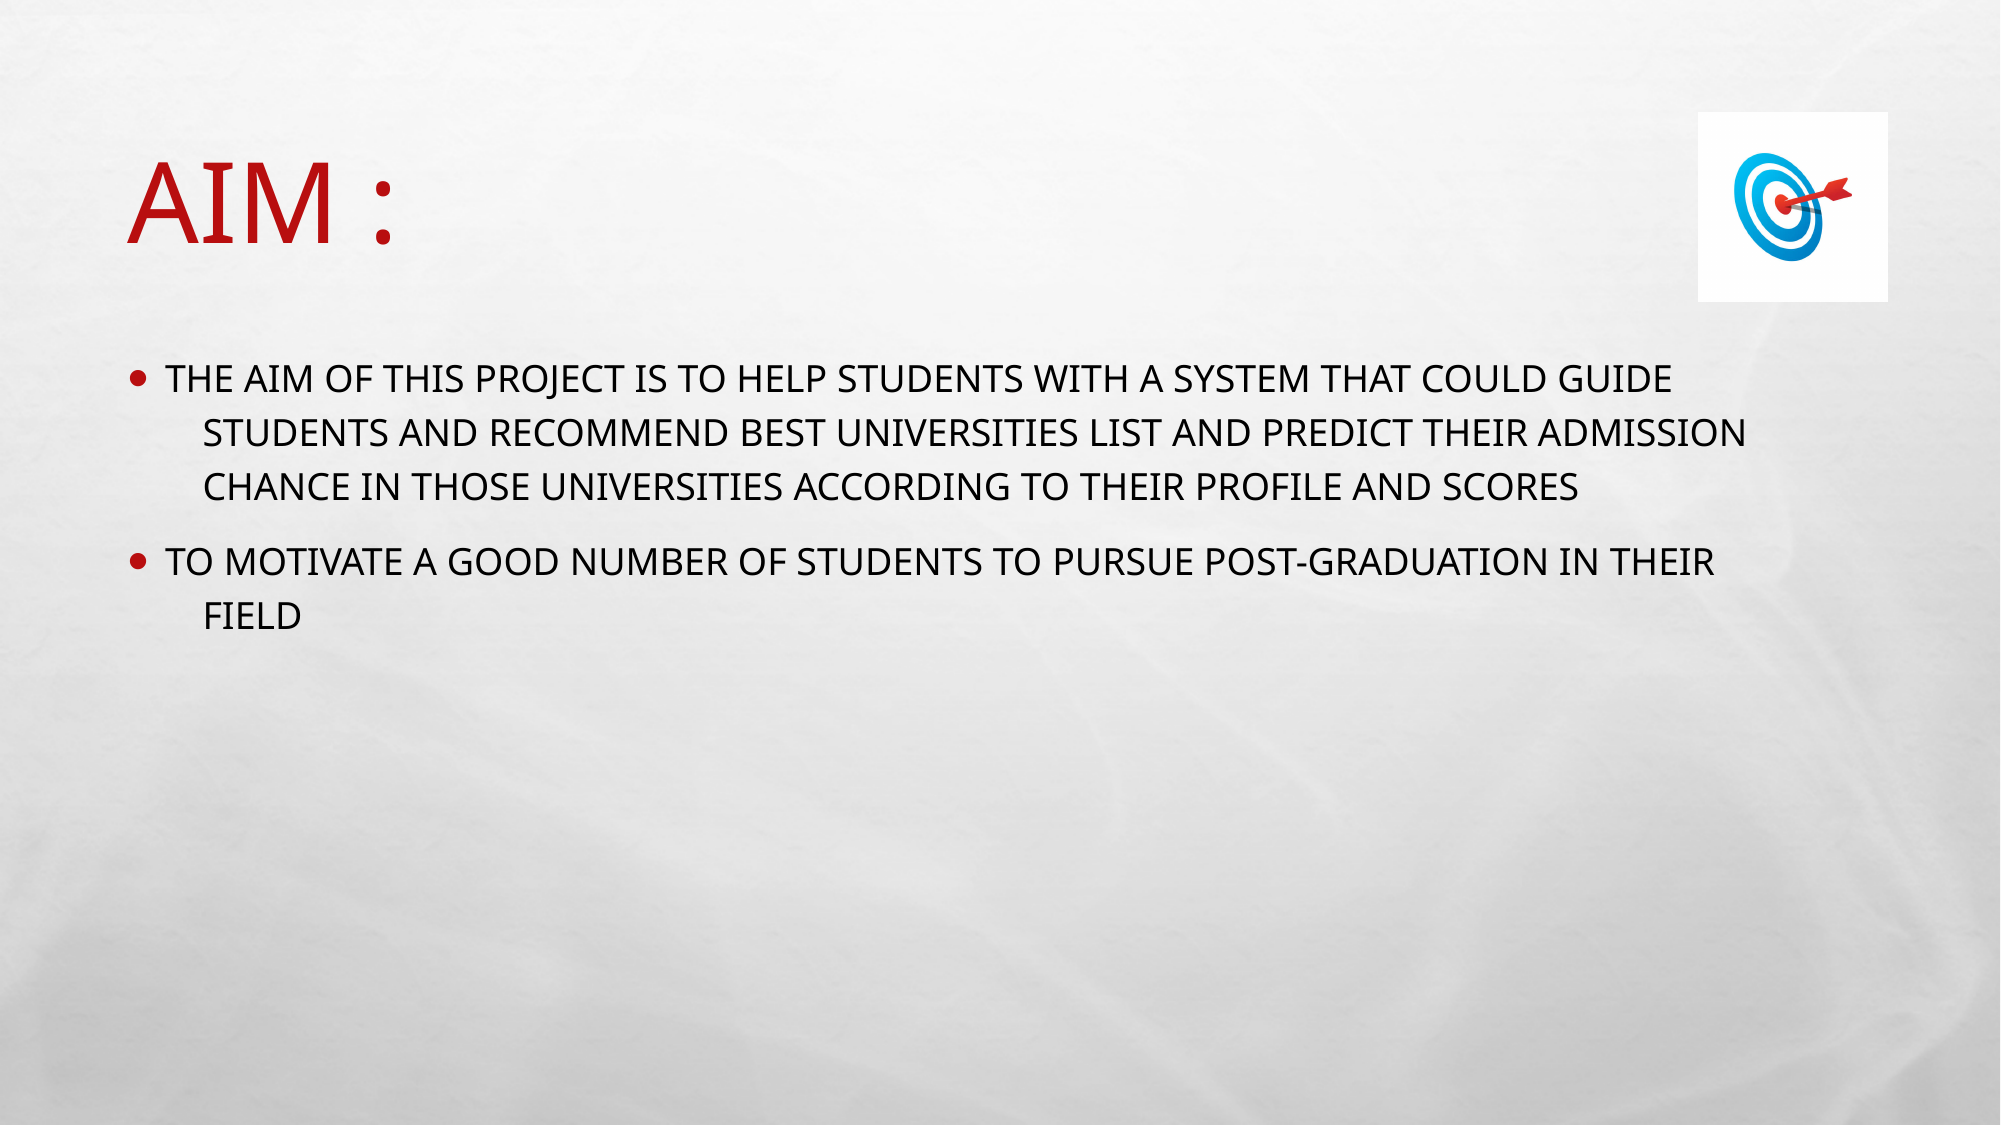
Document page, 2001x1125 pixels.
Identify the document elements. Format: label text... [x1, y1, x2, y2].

list The aim of this project is to help students with a system that could guide students and recommend best universities list and predict their admission chance in those universities according to their profile and scores To motivate a good number of students to pursue post-graduation in their field [112, 338, 1818, 882]
title Aim : [112, 112, 1698, 302]
picture [1698, 112, 1888, 302]
